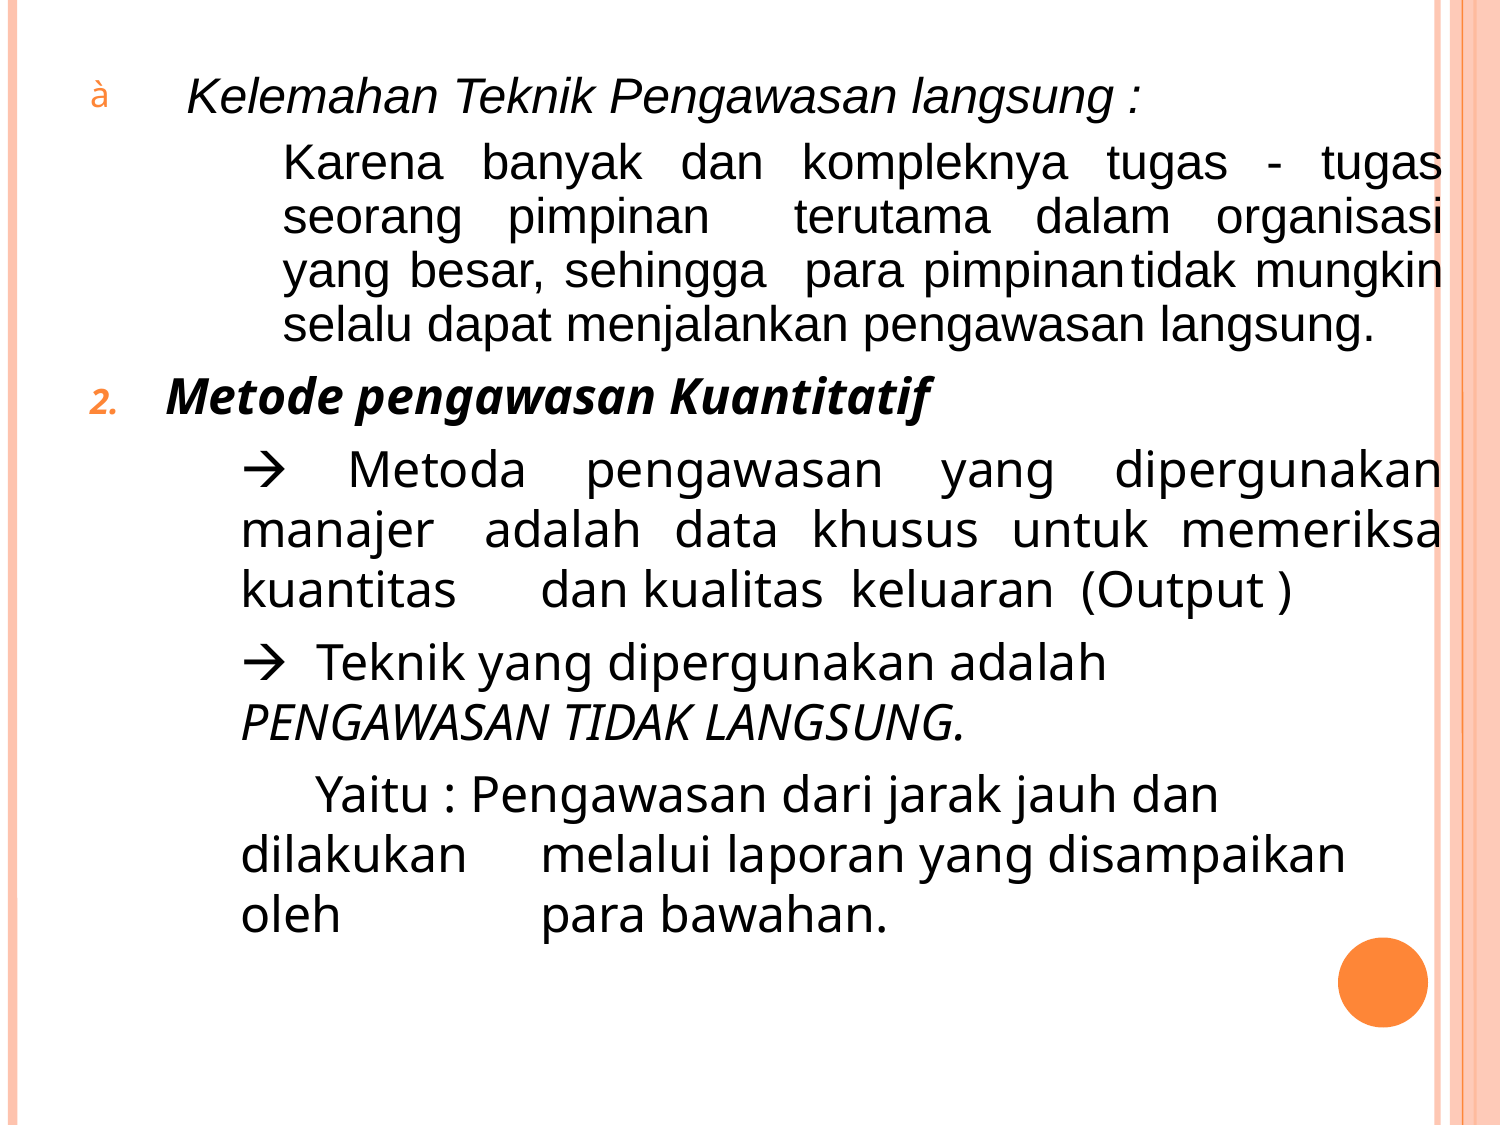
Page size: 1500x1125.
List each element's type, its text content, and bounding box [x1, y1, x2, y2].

list Kelemahan Teknik Pengawasan langsung : Karena banyak dan kompleknya tugas - tugas seorang pimpinan terutama dalam organisasi yang besar, sehingga para pimpinan tidak mungkin selalu dapat menjalankan pengawasan langsung. Metode pengawasan Kuantitatif  Metoda pengawasan yang dipergunakan manajer adalah data khusus untuk memeriksa kuantitas dan kualitas keluaran (Output )  Teknik yang dipergunakan adalah PENGAWASAN TIDAK LANGSUNG. Yaitu : Pengawasan dari jarak jauh dan dilakukan melalui laporan yang disampaikan oleh para bawahan. [75, 62, 1459, 1051]
